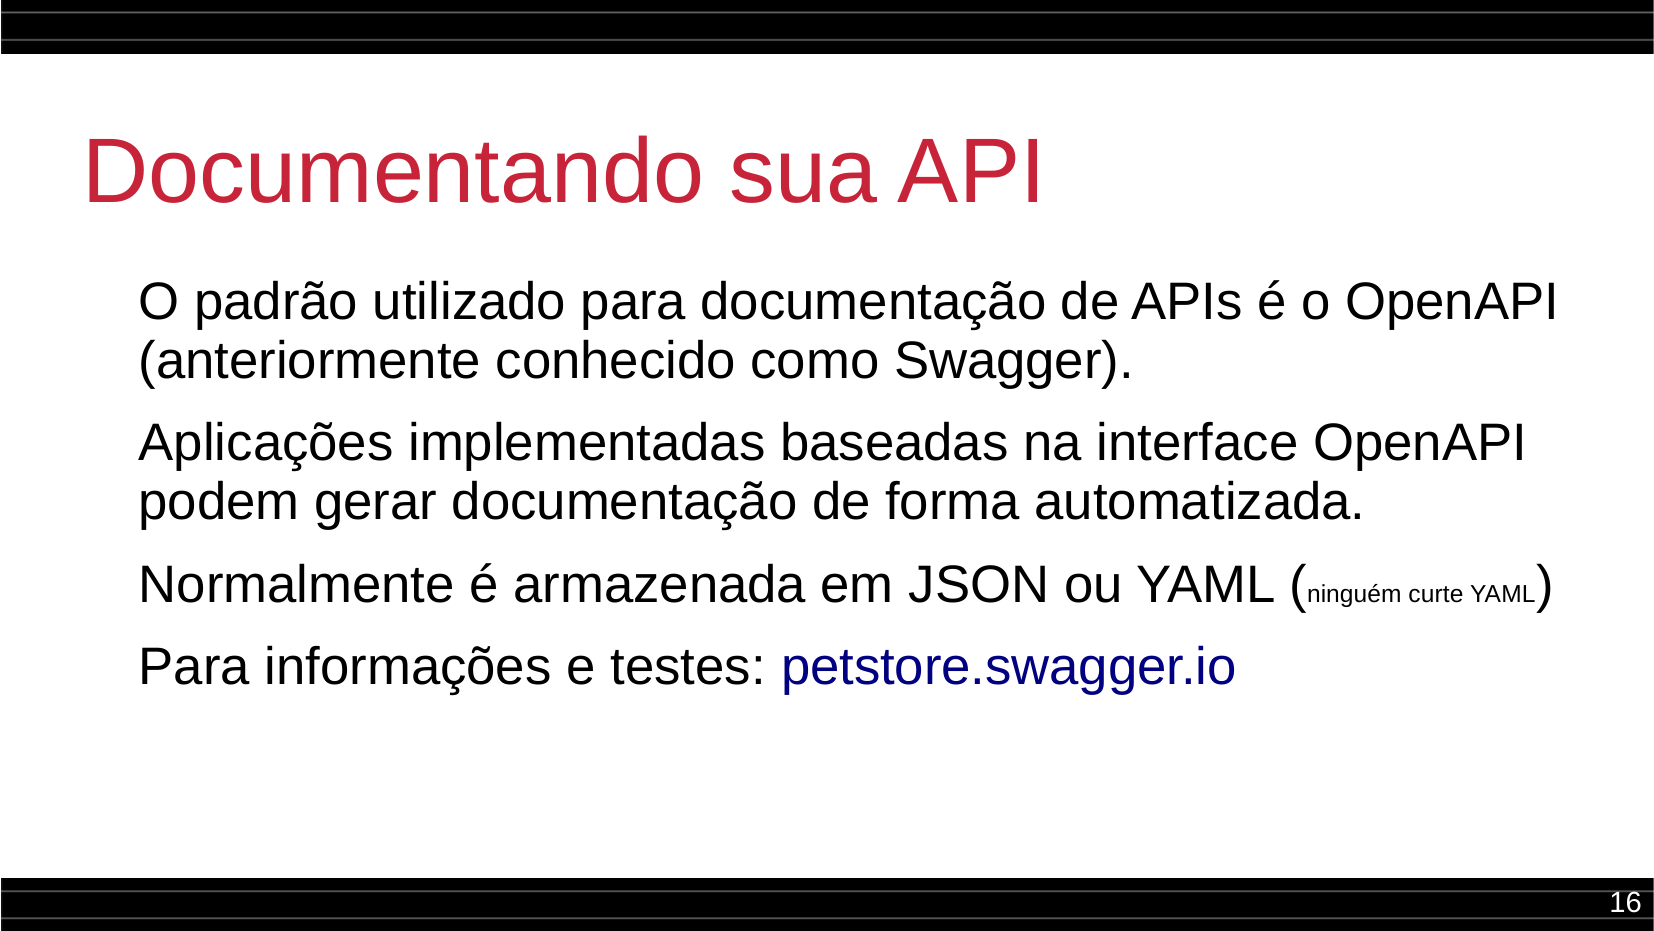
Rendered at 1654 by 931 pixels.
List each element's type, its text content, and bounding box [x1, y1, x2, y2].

title Documentando sua API [82, 92, 1571, 249]
list O padrão utilizado para documentação de APIs é o OpenAPI (anteriormente conhecido como Swagger). Aplicações implementadas baseadas na interface OpenAPI podem gerar documentação de forma automatizada. Normalmente é armazenada em JSON ou YAML (ninguém curte YAML) Para informações e testes: petstore.swagger.io [82, 271, 1571, 758]
picture [1, 0, 1654, 54]
picture [1, 878, 1654, 931]
